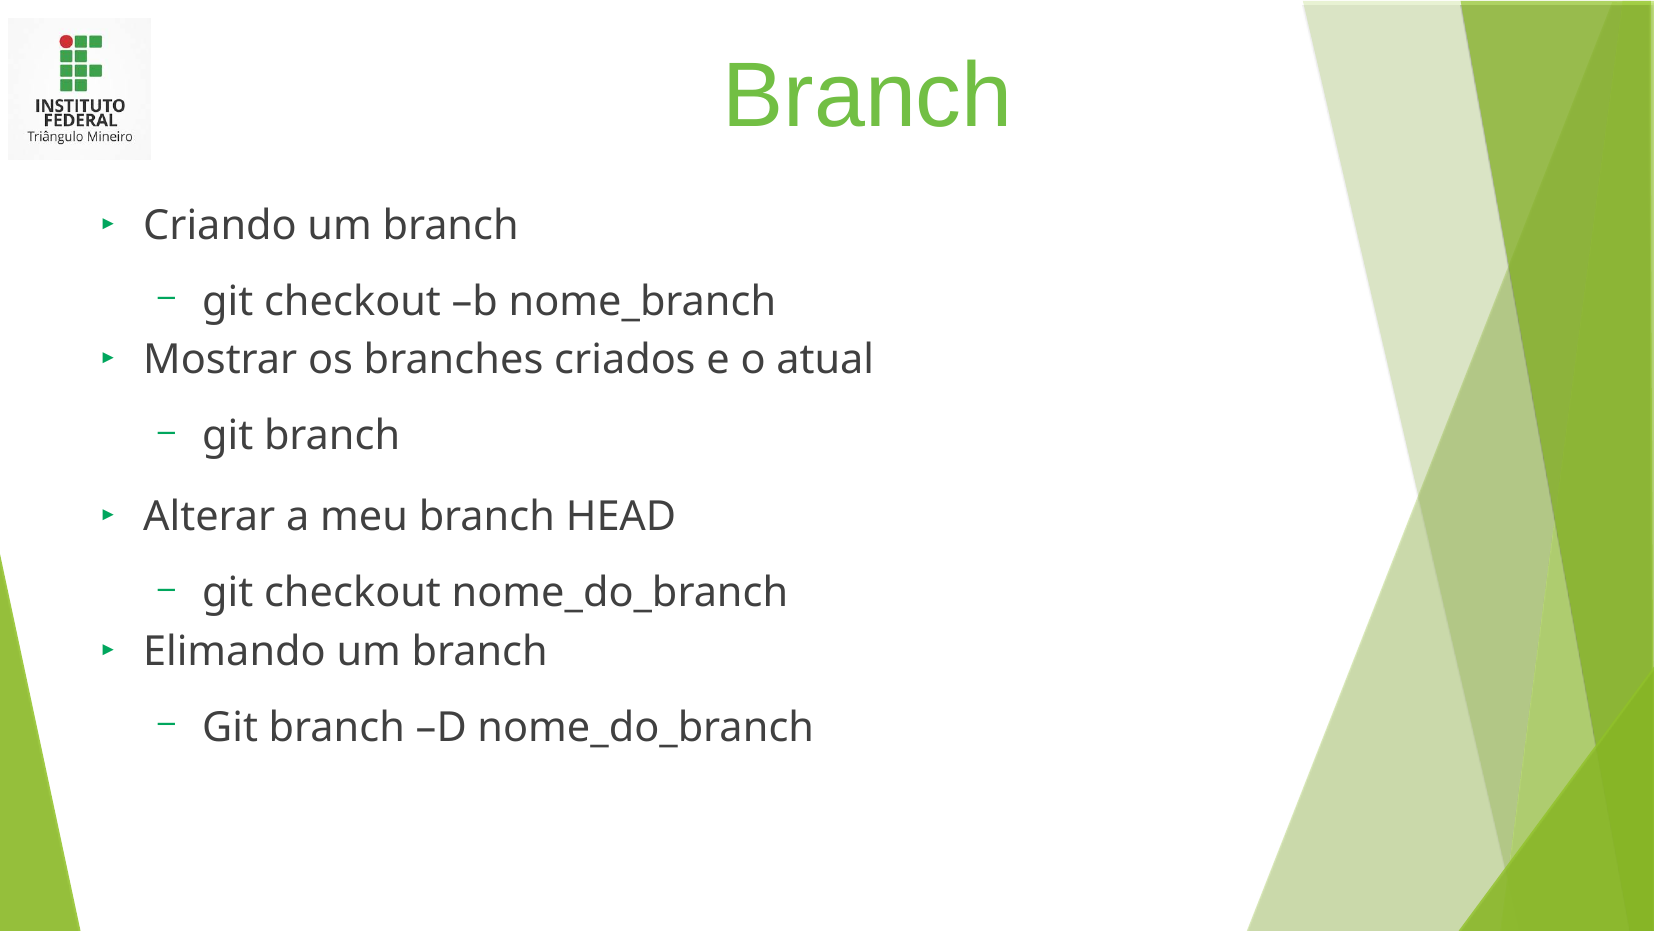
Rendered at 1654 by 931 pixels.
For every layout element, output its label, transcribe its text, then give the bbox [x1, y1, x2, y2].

picture [8, 18, 151, 160]
list Criando um branch git checkout –b nome_branch Mostrar os branches criados e o atual git branch Alterar a meu branch HEAD git checkout nome_do_branch Elimando um branch Git branch –D nome_do_branch [82, 195, 1571, 758]
title Branch [165, 31, 1571, 160]
